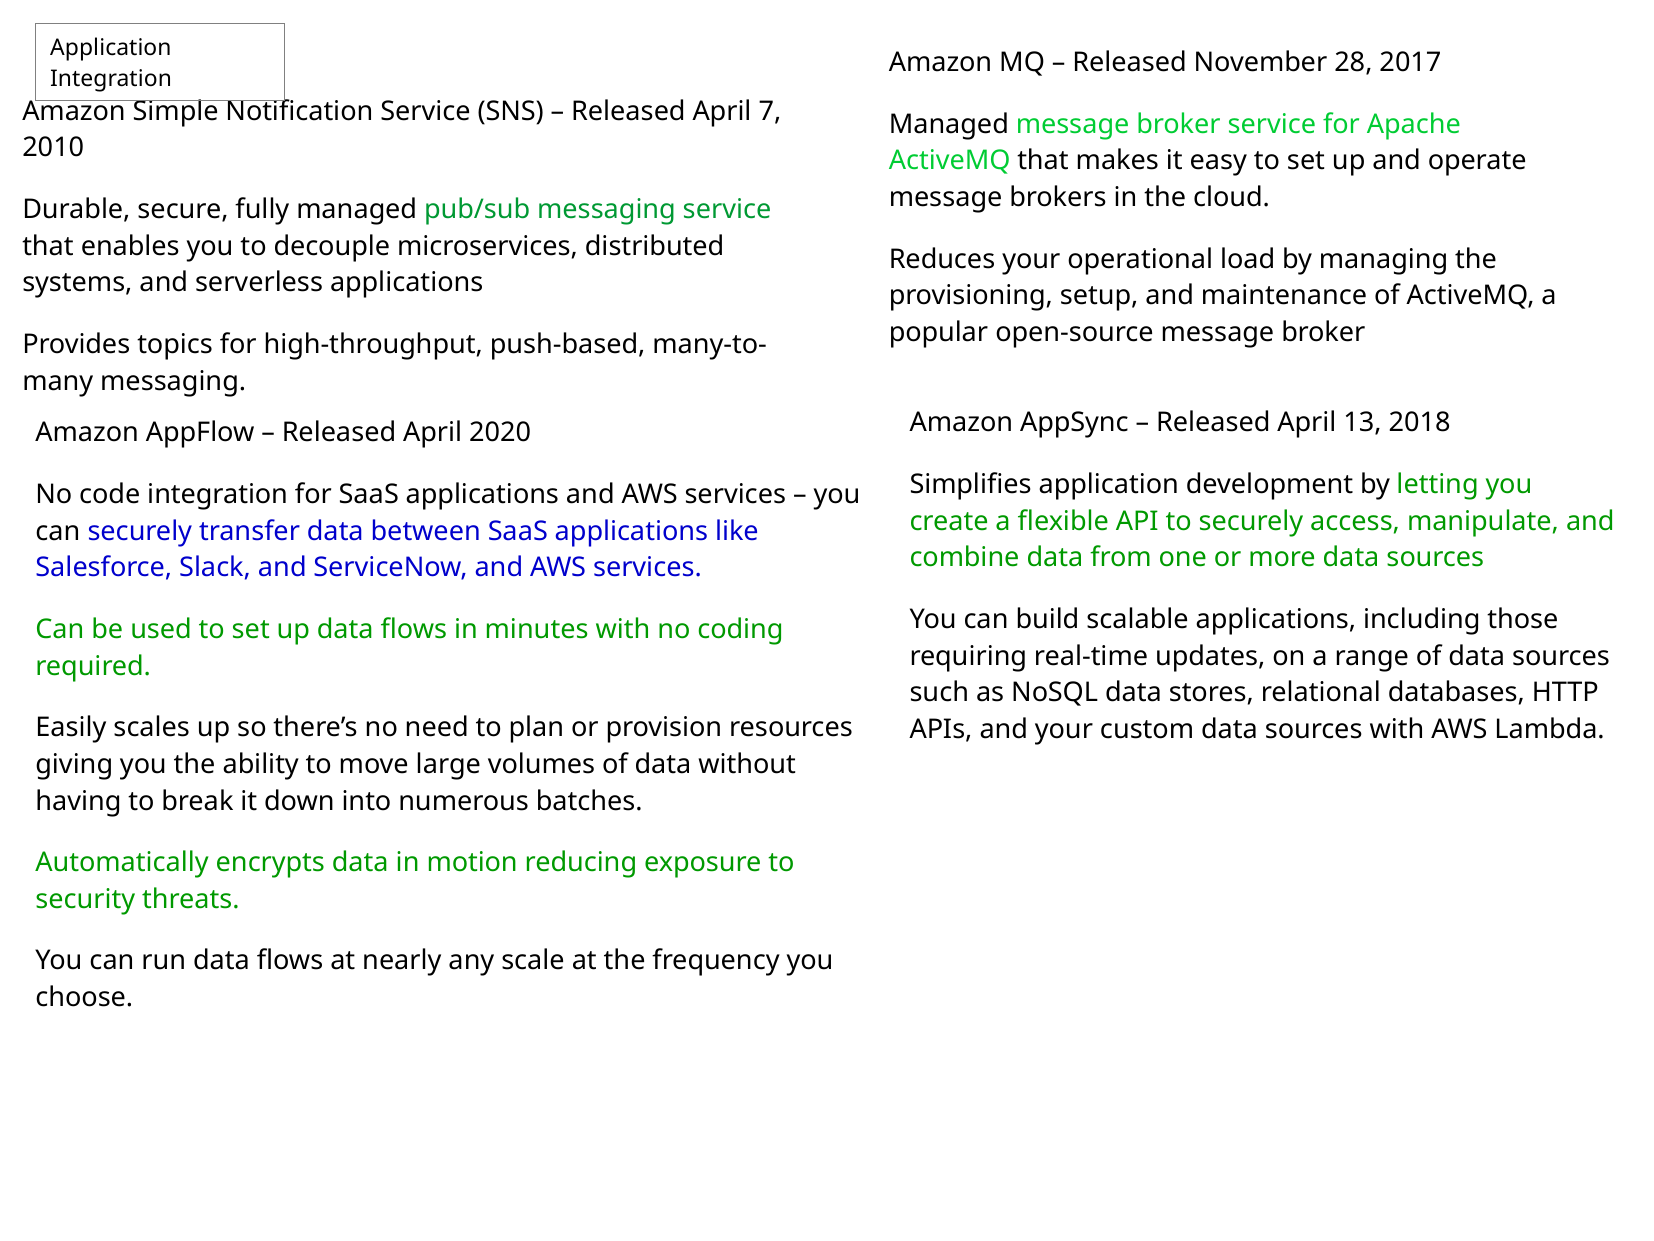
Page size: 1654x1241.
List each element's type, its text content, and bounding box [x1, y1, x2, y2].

text_box Amazon AppFlow – Released April 2020 No code integration for SaaS applications and AWS services – you can securely transfer data between SaaS applications like Salesforce, Slack, and ServiceNow, and AWS services. Can be used to set up data flows in minutes with no coding required. Easily scales up so there’s no need to plan or provision resources giving you the ability to move large volumes of data without having to break it down into numerous batches. Automatically encrypts data in motion reducing exposure to security threats. You can run data flows at nearly any scale at the frequency you choose. [20, 405, 886, 875]
text_box Amazon AppSync – Released April 13, 2018 Simplifies application development by letting you create a flexible API to securely access, manipulate, and combine data from one or more data sources You can build scalable applications, including those requiring real-time updates, on a range of data sources such as NoSQL data stores, relational databases, HTTP APIs, and your custom data sources with AWS Lambda. [894, 395, 1630, 683]
text_box Amazon MQ – Released November 28, 2017 Managed message broker service for Apache ActiveMQ that makes it easy to set up and operate message brokers in the cloud. Reduces your operational load by managing the provisioning, setup, and maintenance of ActiveMQ, a popular open-source message broker [874, 35, 1583, 314]
text_box Amazon Simple Notification Service (SNS) – Released April 7, 2010 Durable, secure, fully managed pub/sub messaging service that enables you to decouple microservices, distributed systems, and serverless applications Provides topics for high-throughput, push-based, many-to-many messaging. [7, 83, 827, 331]
text_box Application Integration [35, 23, 285, 63]
